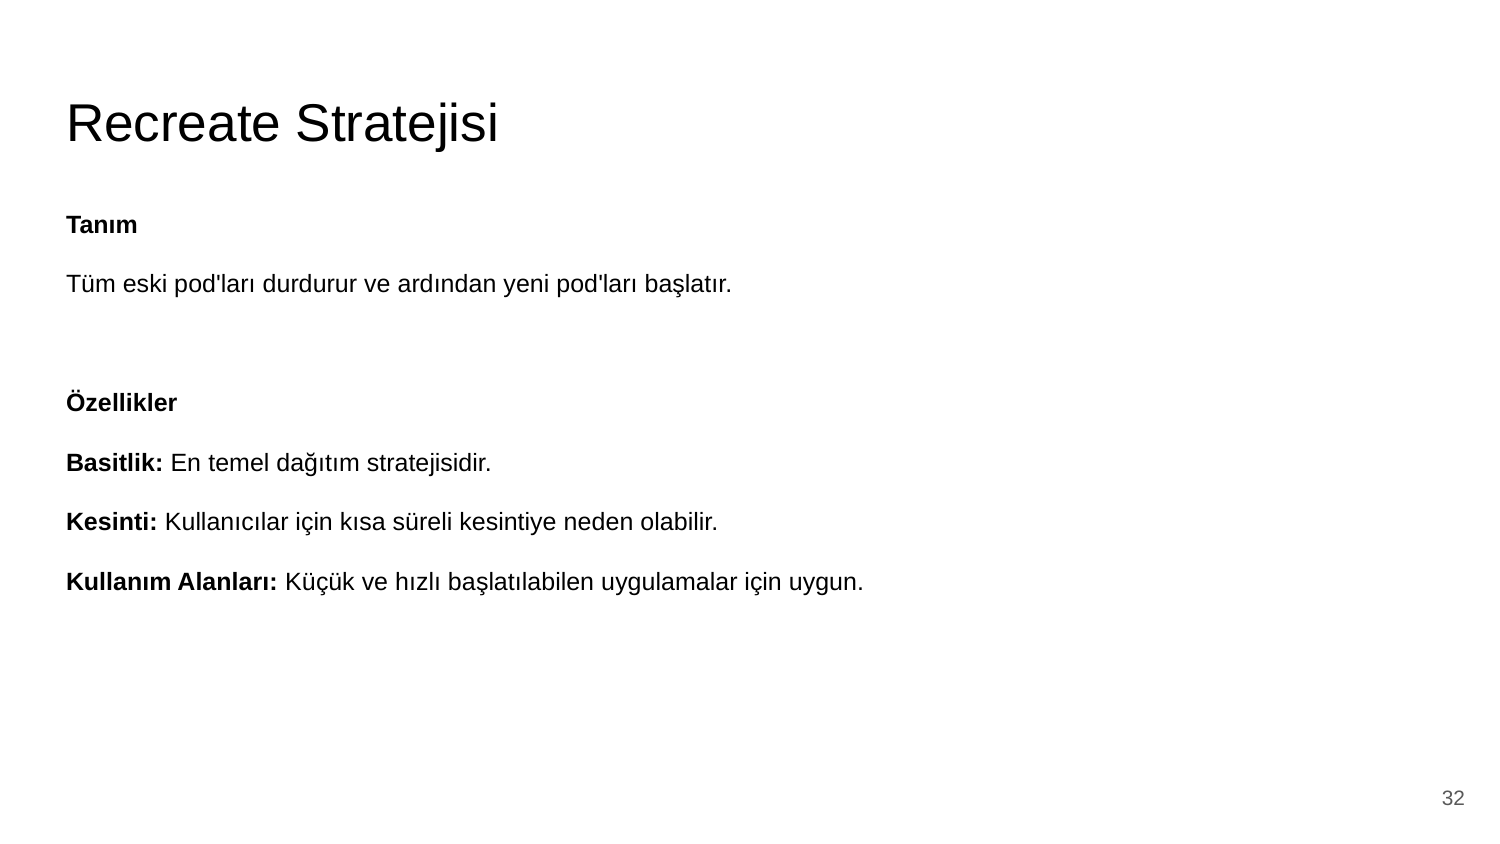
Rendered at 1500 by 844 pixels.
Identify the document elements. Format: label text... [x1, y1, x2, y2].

list Tanım Tüm eski pod'ları durdurur ve ardından yeni pod'ları başlatır. Özellikler Basitlik: En temel dağıtım stratejisidir. Kesinti: Kullanıcılar için kısa süreli kesintiye neden olabilir. Kullanım Alanları: Küçük ve hızlı başlatılabilen uygulamalar için uygun. [51, 189, 1449, 750]
slide_number <number> [1389, 764, 1480, 830]
title Recreate Stratejisi [51, 72, 1449, 167]
